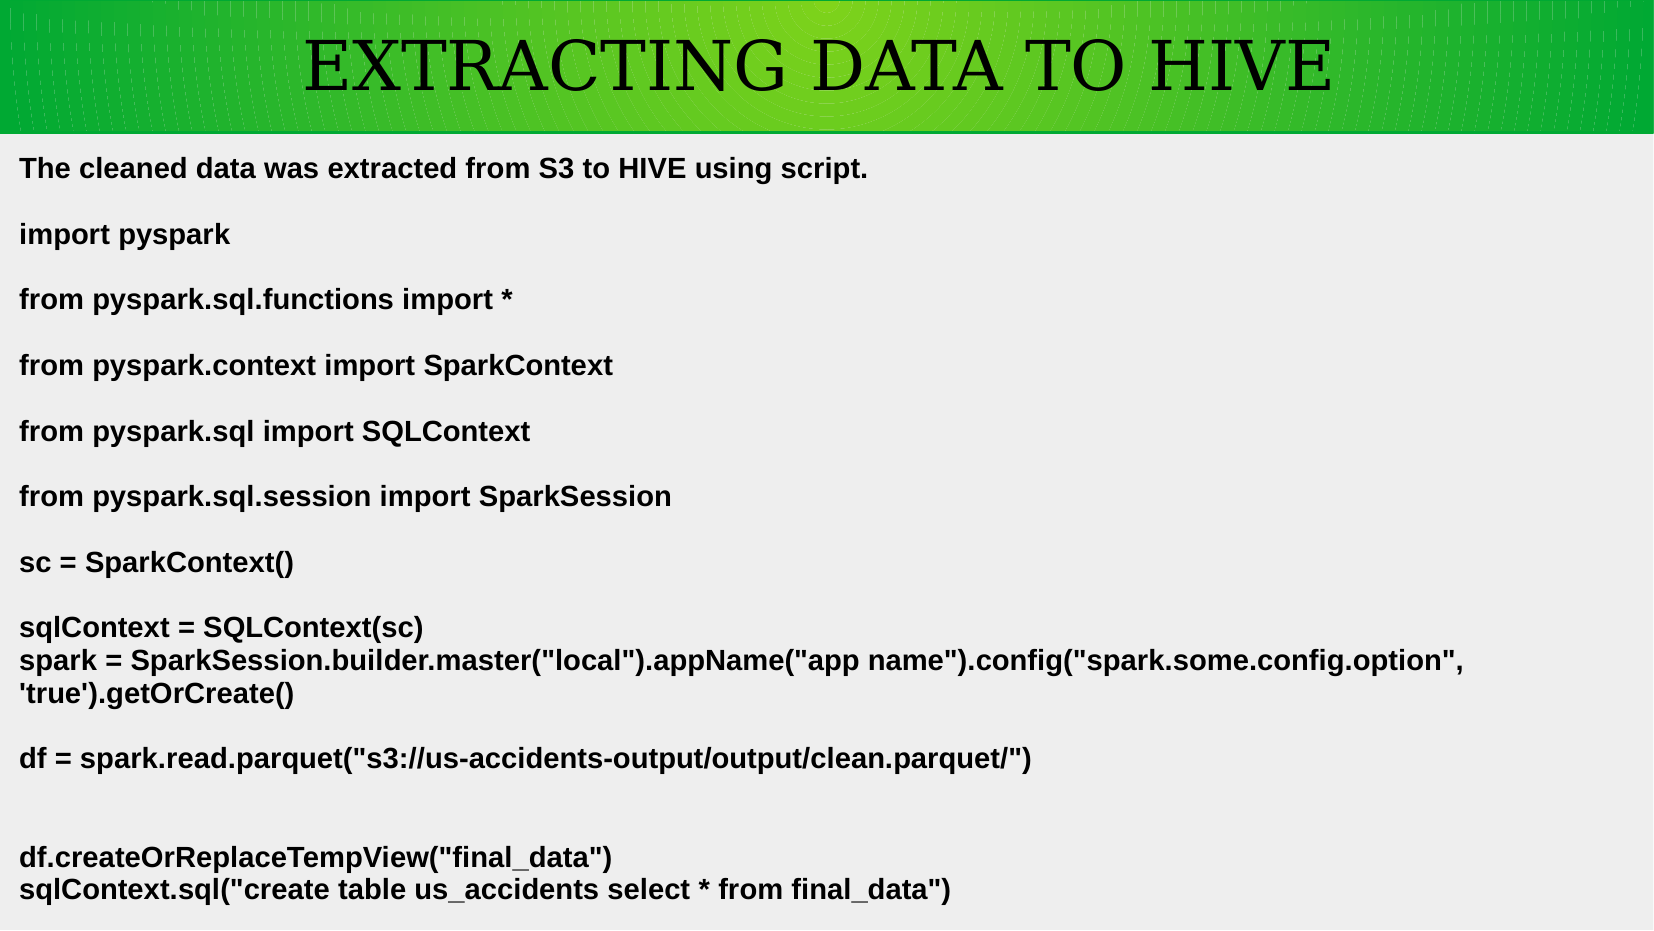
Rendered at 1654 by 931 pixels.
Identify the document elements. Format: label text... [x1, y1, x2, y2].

title EXTRACTING DATA TO HIVE [73, 14, 1565, 119]
text_box The cleaned data was extracted from S3 to HIVE using script. import pyspark from pyspark.sql.functions import * from pyspark.context import SparkContext from pyspark.sql import SQLContext from pyspark.sql.session import SparkSession sc = SparkContext() sqlContext = SQLContext(sc) spark = SparkSession.builder.master("local").appName("app name").config("spark.some.config.option", 'true').getOrCreate() df = spark.read.parquet("s3://us-accidents-output/output/clean.parquet/") df.createOrReplaceTempView("final_data") sqlContext.sql("create table us_accidents select * from final_data") [4, 144, 1540, 914]
